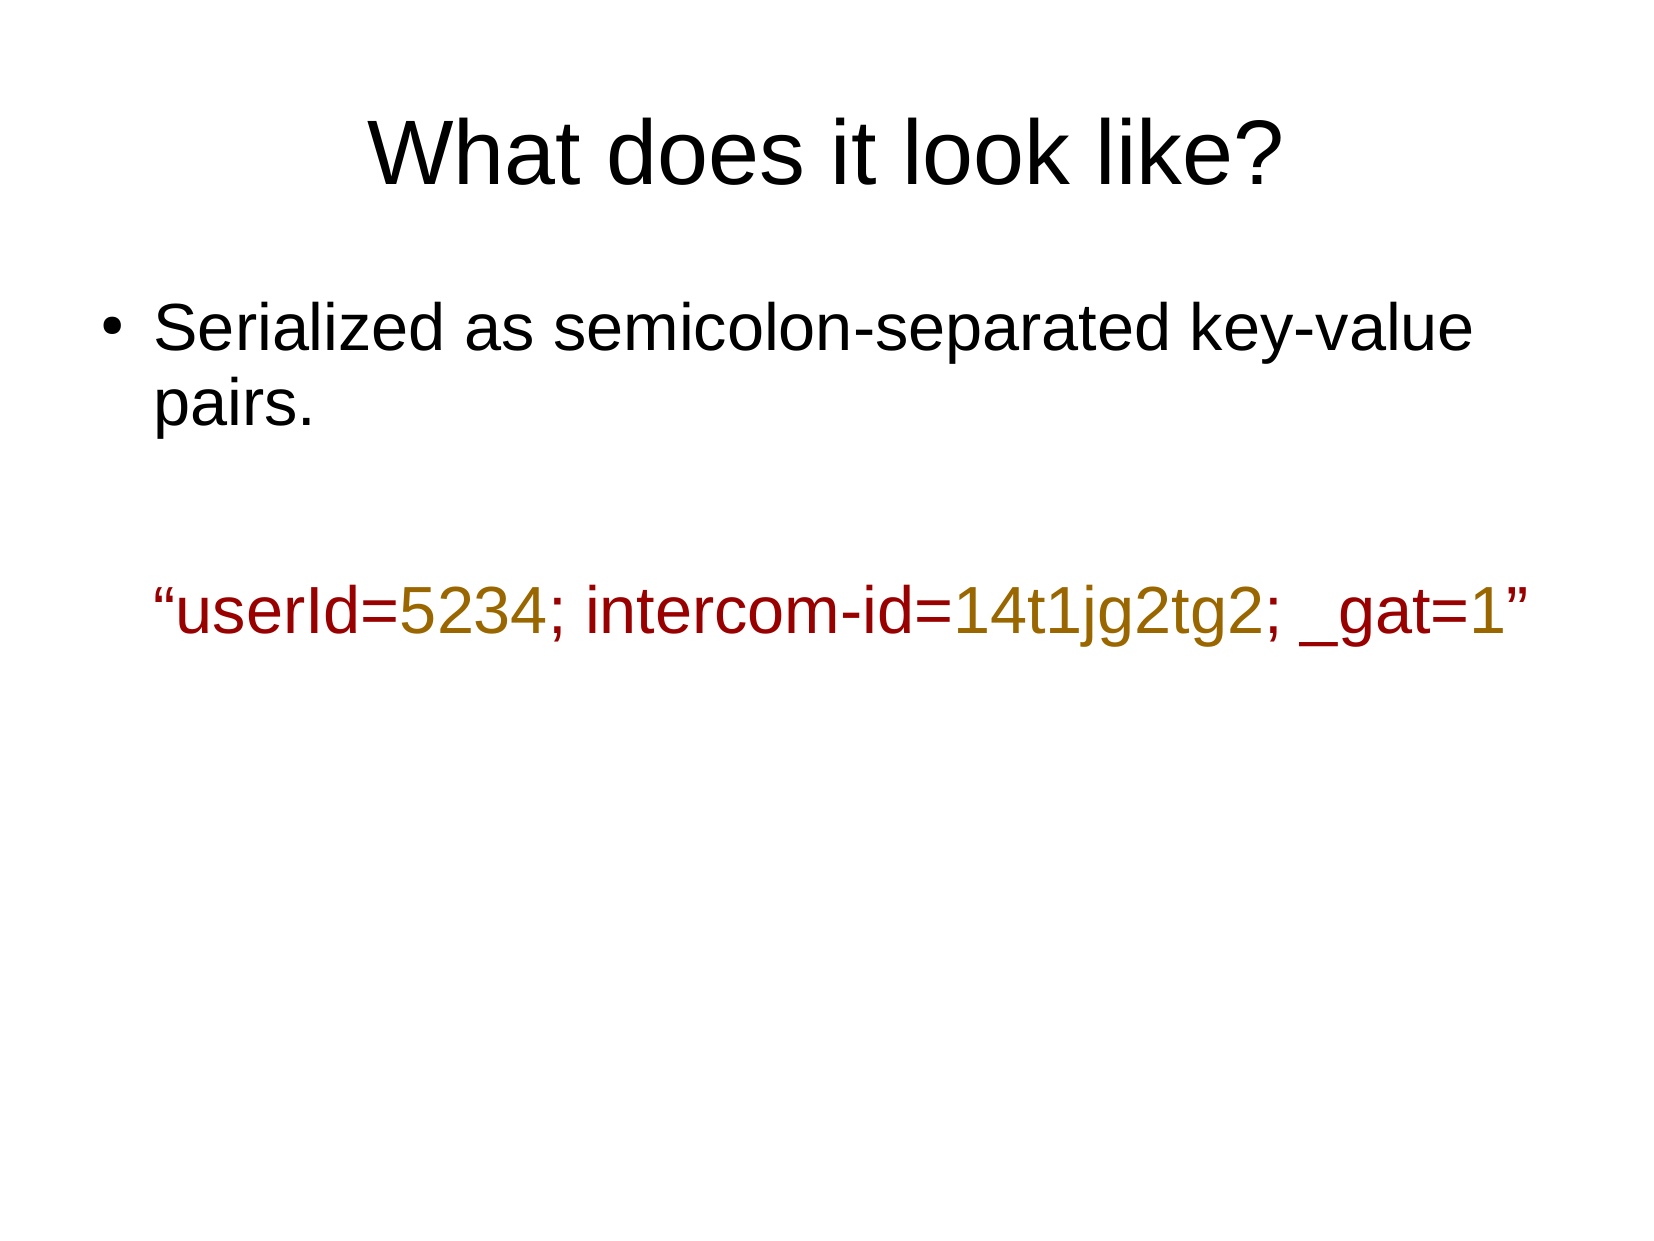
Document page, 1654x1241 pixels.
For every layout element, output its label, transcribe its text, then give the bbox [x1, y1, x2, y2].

title What does it look like? [82, 49, 1571, 257]
list Serialized as semicolon-separated key-value pairs. “userId=5234; intercom-id=14t1jg2tg2; _gat=1” [82, 290, 1571, 1010]
